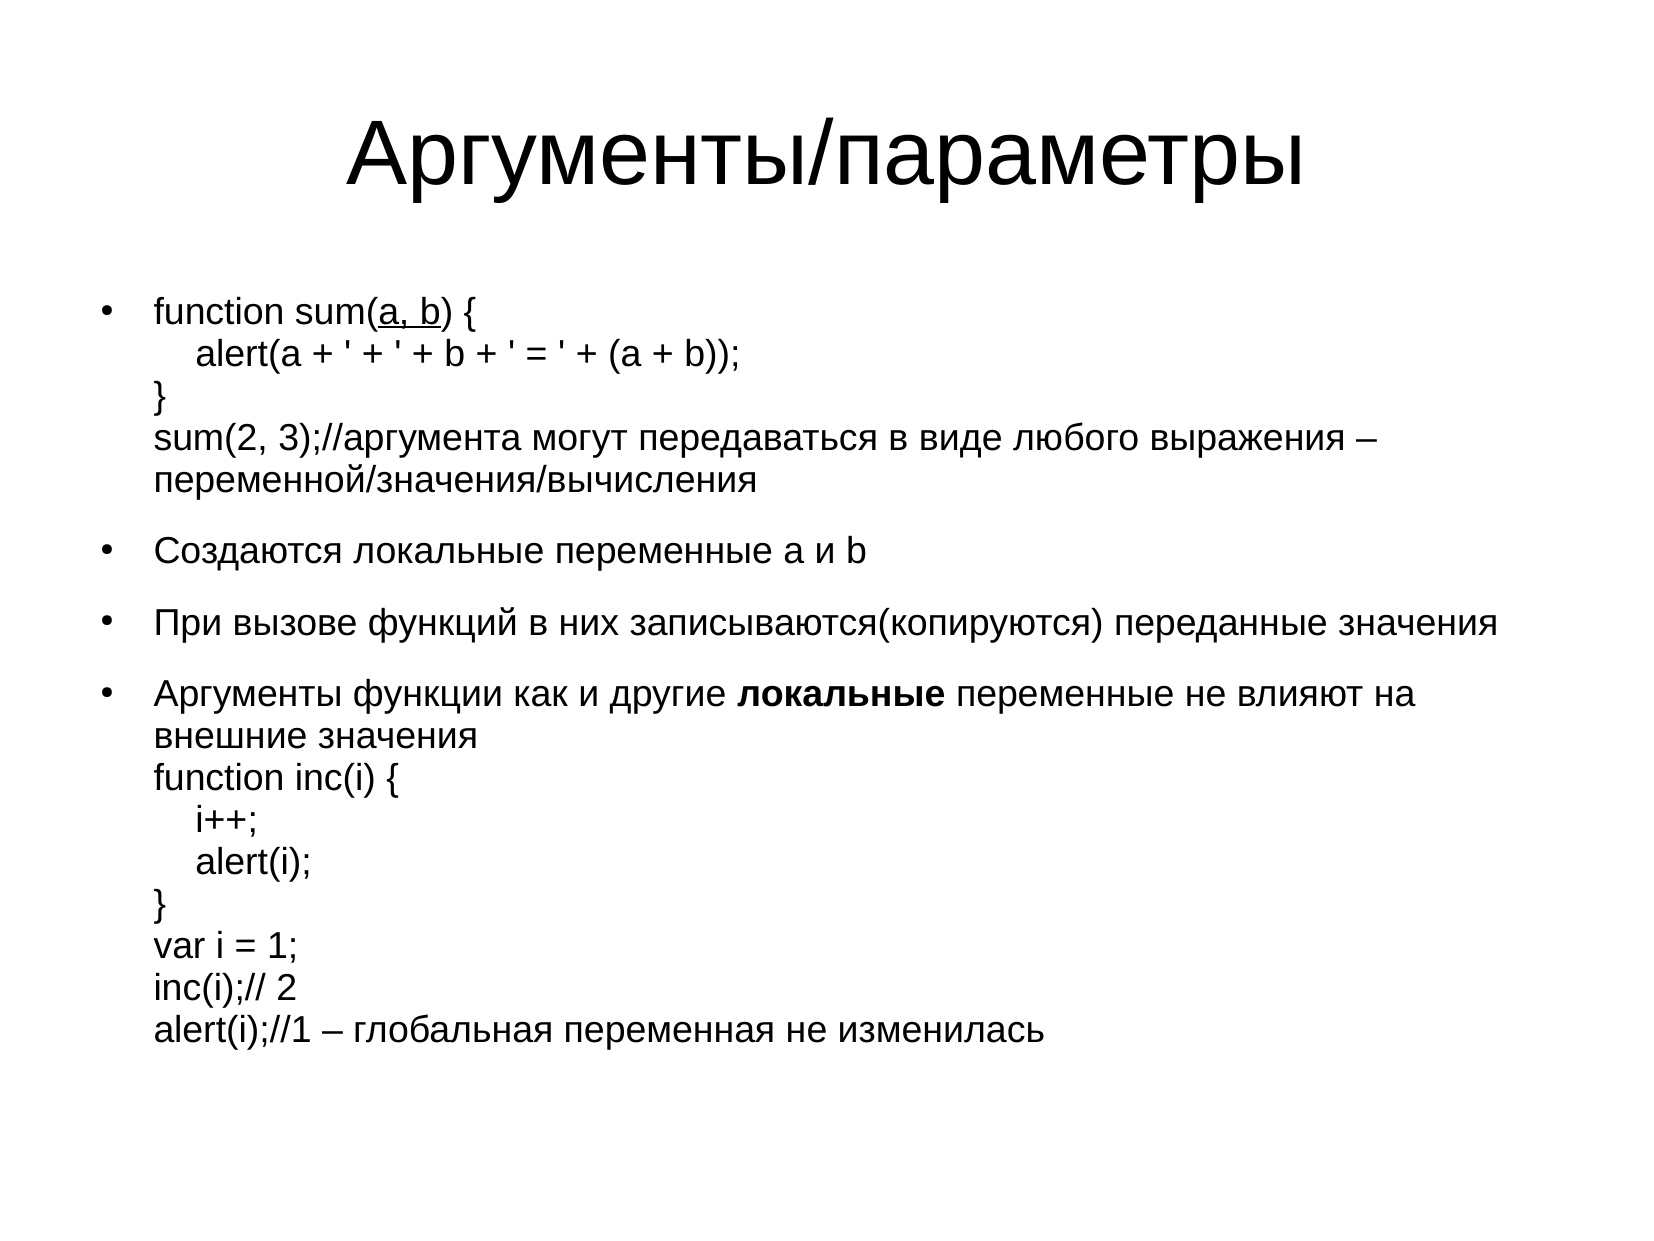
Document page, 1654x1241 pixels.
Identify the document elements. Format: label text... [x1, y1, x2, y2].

title Аргументы/параметры [82, 49, 1571, 257]
list function sum(a, b) { alert(a + ' + ' + b + ' = ' + (a + b)); } sum(2, 3);//аргумента могут передаваться в виде любого выражения – переменной/значения/вычисления Создаются локальные переменные a и b При вызове функций в них записываются(копируются) переданные значения Аргументы функции как и другие локальные переменные не влияют на внешние значения function inc(i) { i++; alert(i); } var i = 1; inc(i);// 2 alert(i);//1 – глобальная переменная не изменилась [82, 290, 1571, 1109]
